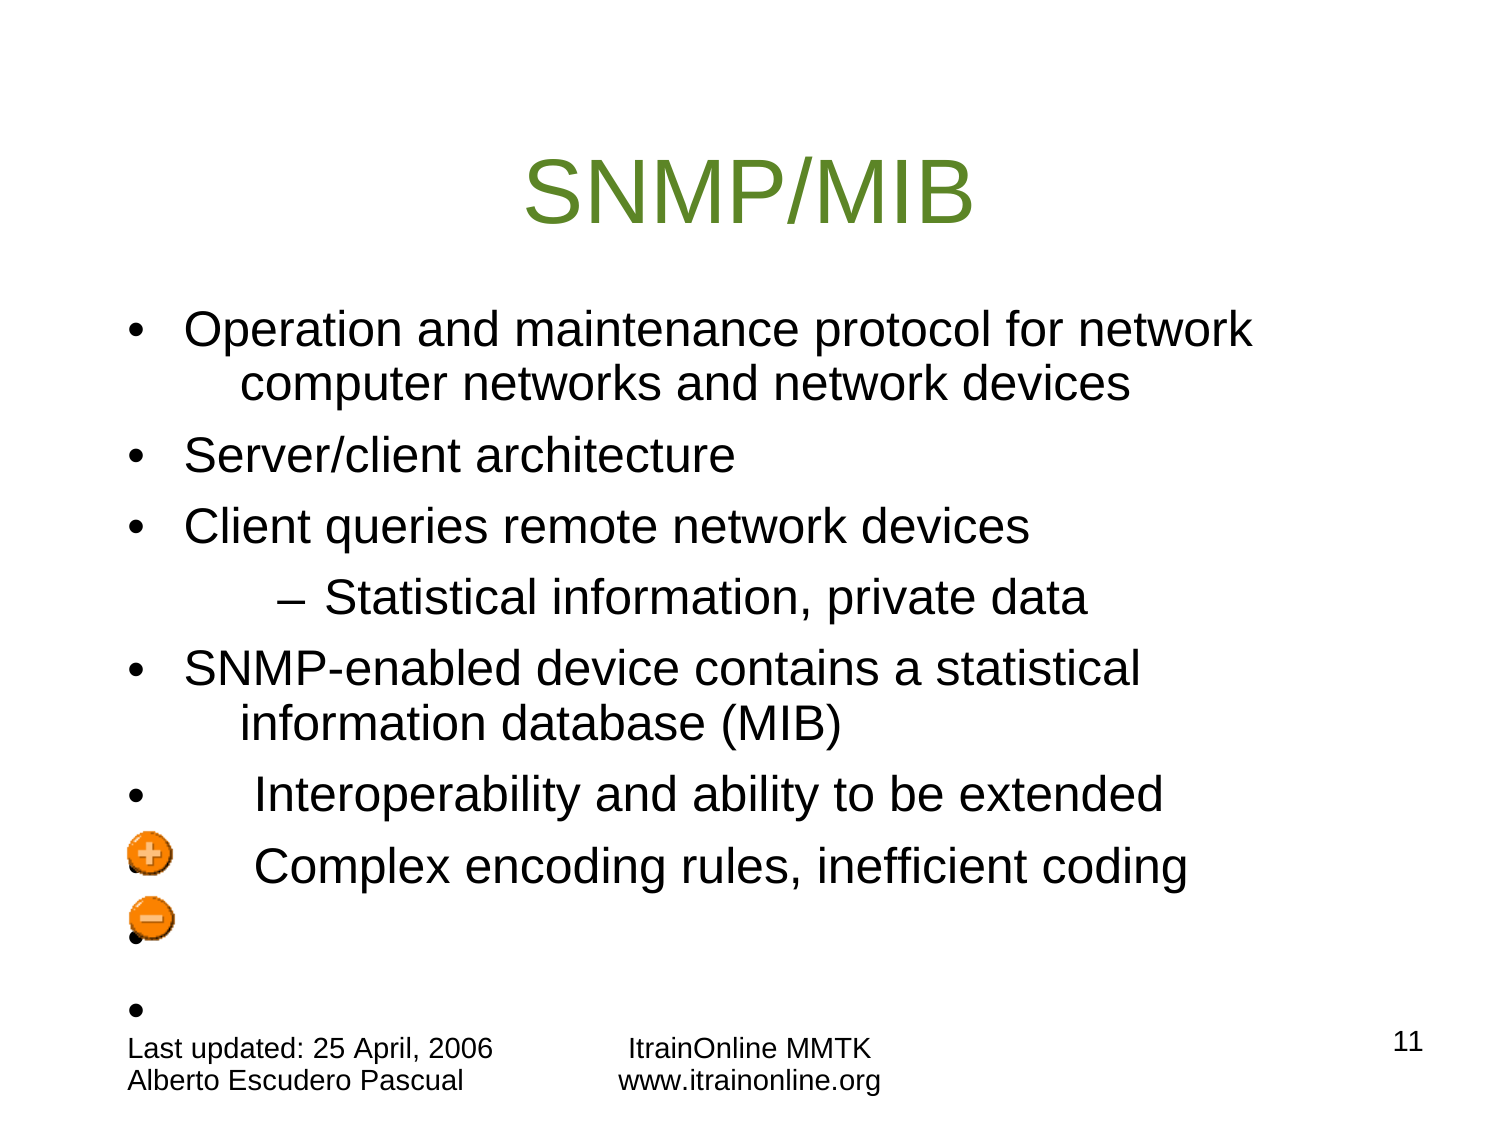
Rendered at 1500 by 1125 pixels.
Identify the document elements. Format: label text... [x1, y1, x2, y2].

text_box SNMP/MIB [112, 100, 1388, 288]
text_box Operation and maintenance protocol for network computer networks and network devices Server/client architecture Client queries remote network devices Statistical information, private data SNMP-enabled device contains a statistical information database (MIB) Interoperability and ability to be extended Complex encoding rules, inefficient coding [112, 294, 1388, 1116]
picture [126, 893, 177, 944]
picture [124, 828, 175, 879]
